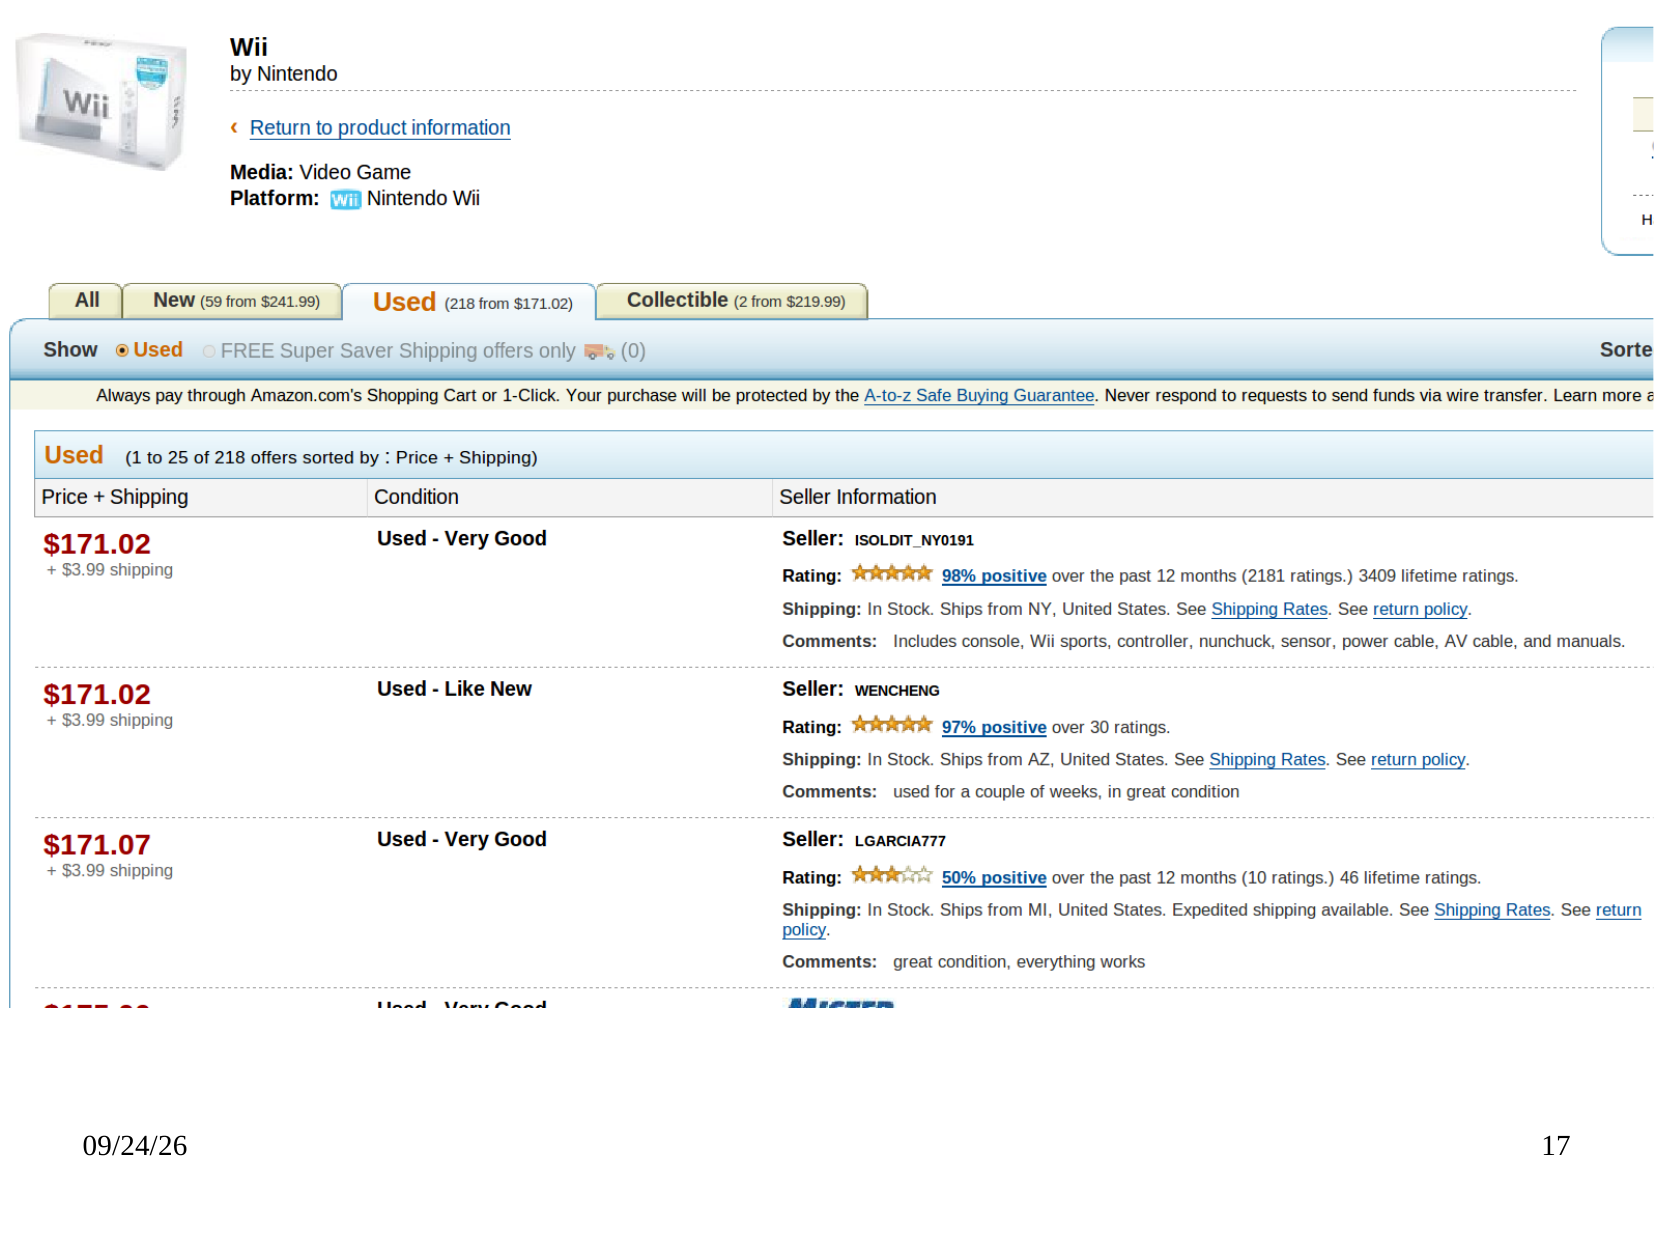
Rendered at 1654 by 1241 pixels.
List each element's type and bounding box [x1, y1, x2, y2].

picture [1, 5, 1654, 1008]
